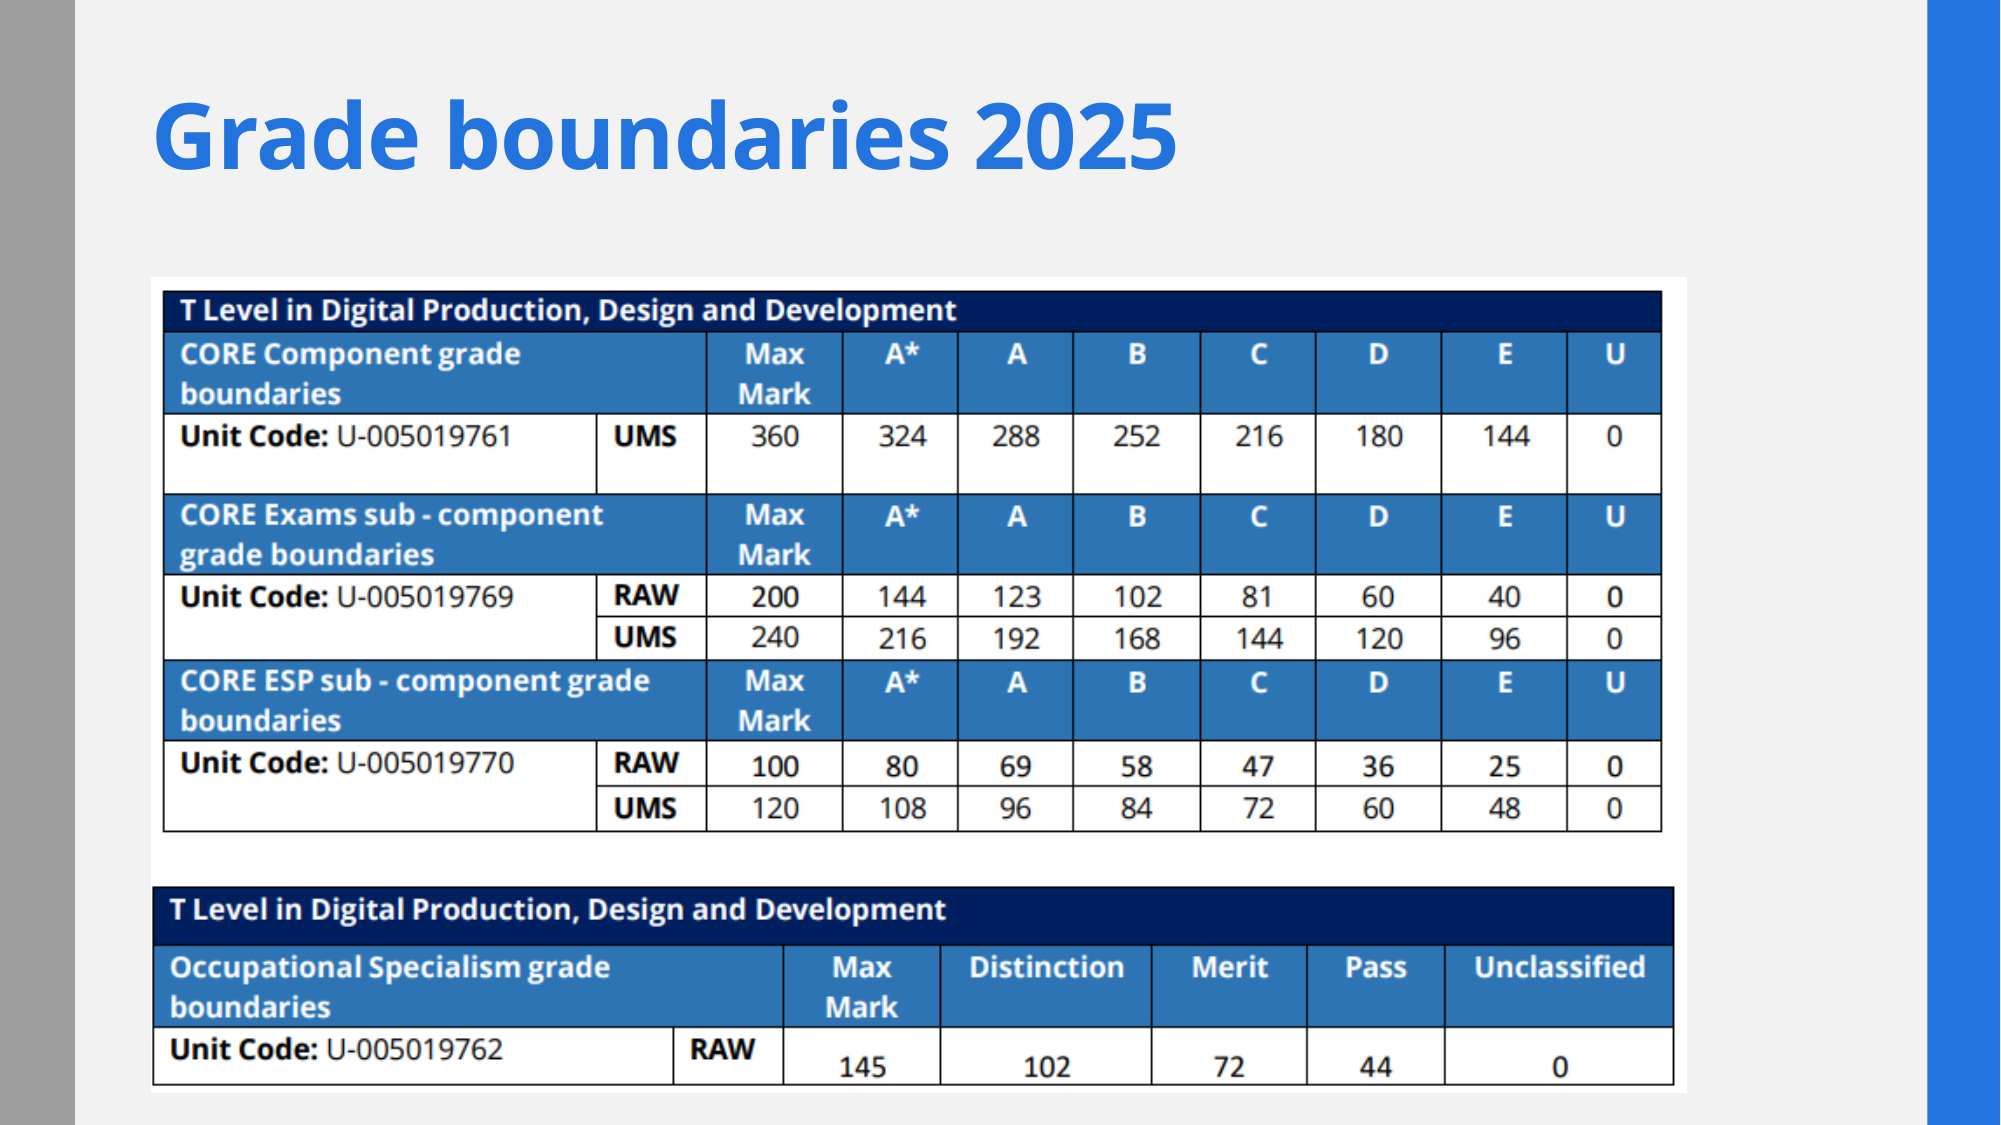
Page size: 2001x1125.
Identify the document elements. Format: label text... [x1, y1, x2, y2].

picture [151, 277, 1687, 1093]
list Grade boundaries 2025 [151, 78, 1850, 199]
